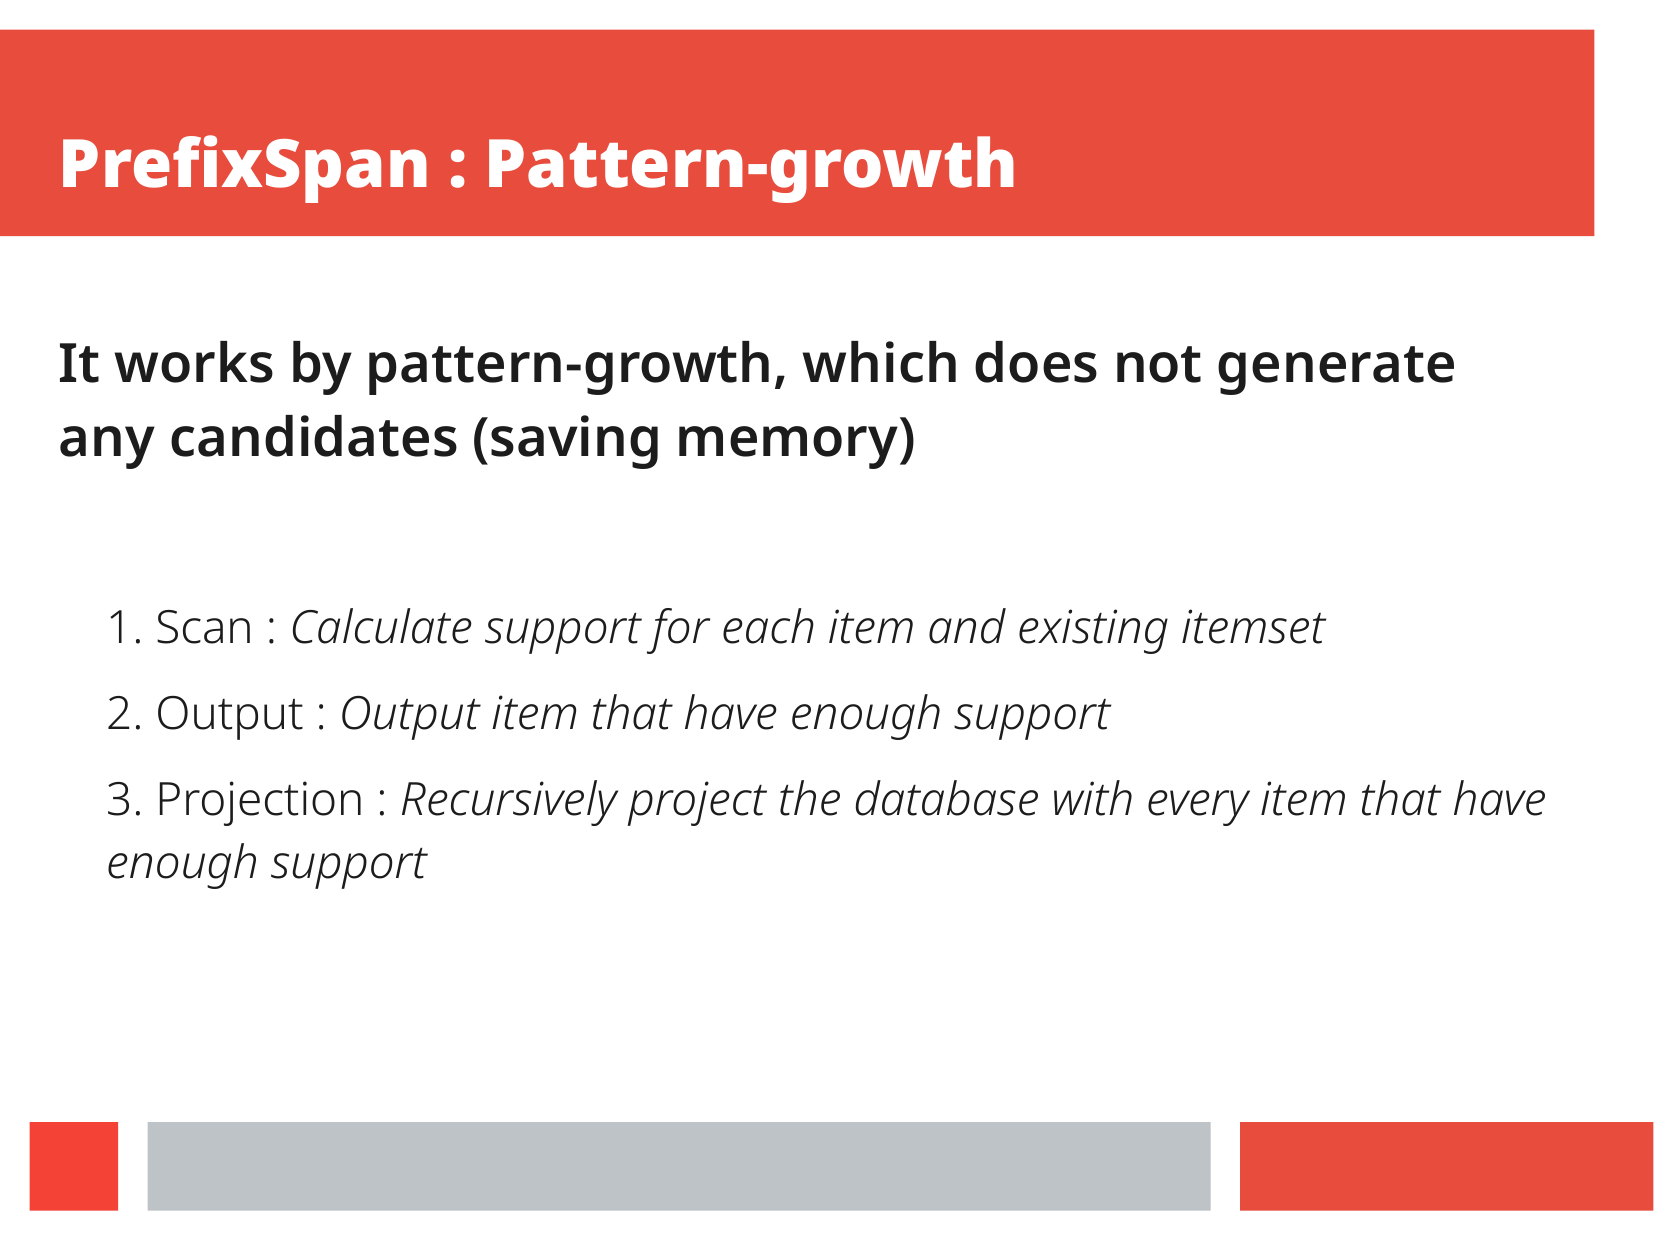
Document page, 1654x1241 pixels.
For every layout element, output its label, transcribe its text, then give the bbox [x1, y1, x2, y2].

list It works by pattern-growth, which does not generate any candidates (saving memory) 1. Scan : Calculate support for each item and existing itemset 2. Output : Output item that have enough support 3. Projection : Recursively project the database with every item that have enough support [59, 324, 1565, 1093]
title PrefixSpan : Pattern-growth [59, 59, 1595, 207]
